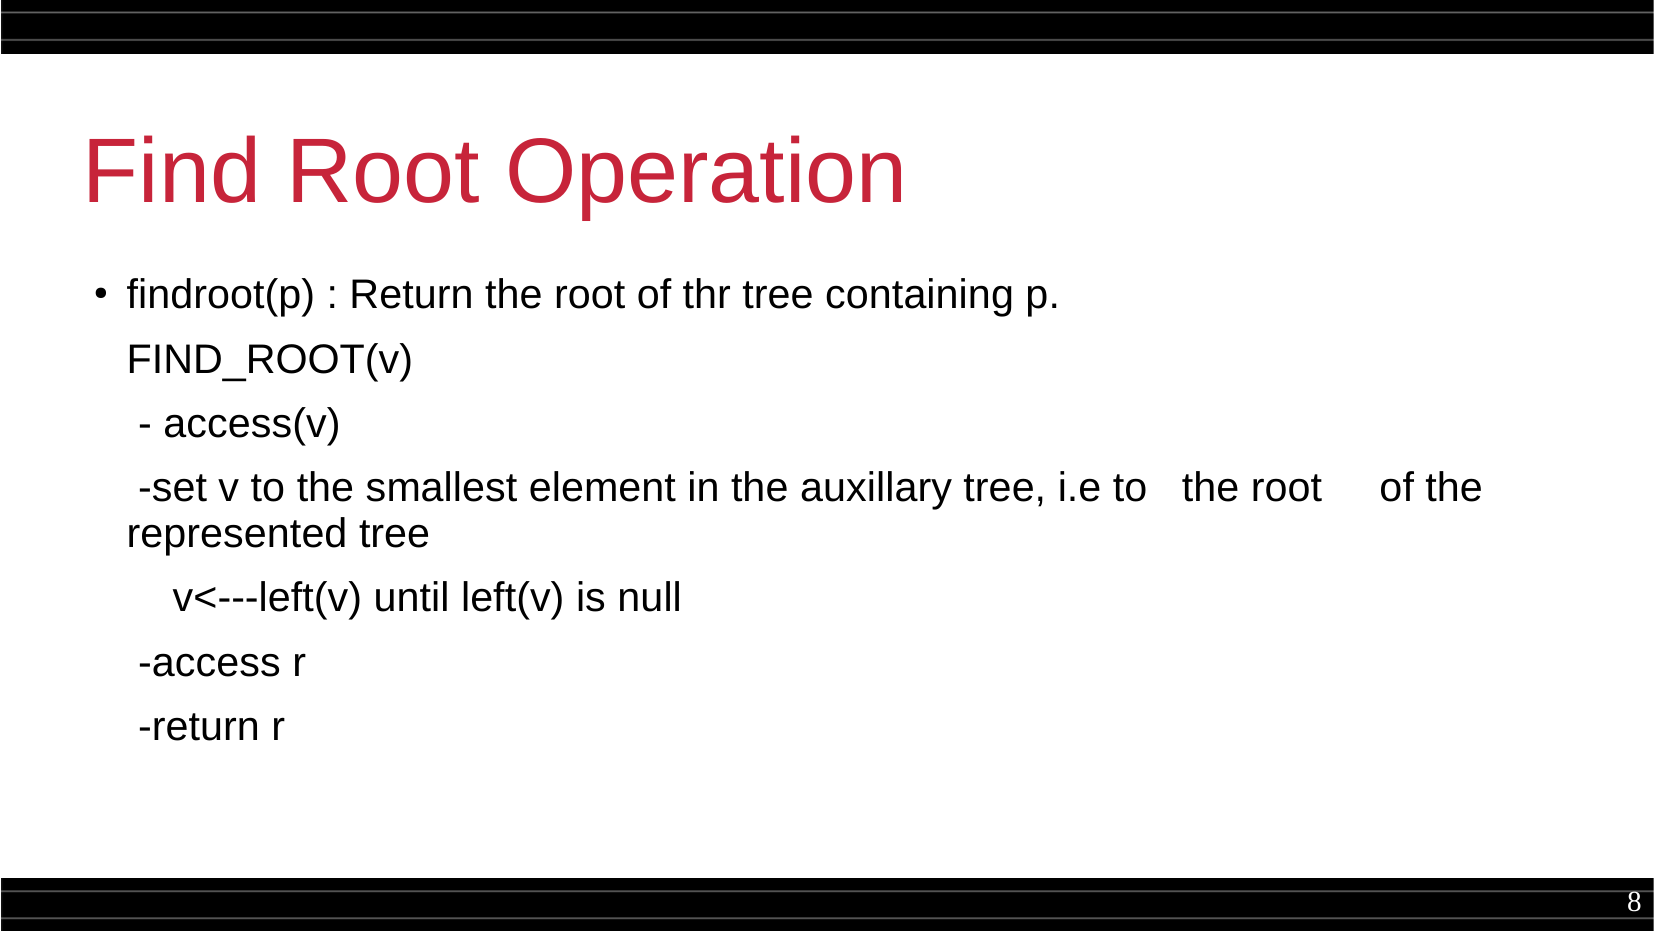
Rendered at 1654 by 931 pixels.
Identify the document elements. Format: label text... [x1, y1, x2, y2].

list findroot(p) : Return the root of thr tree containing p. FIND_ROOT(v) - access(v) -set v to the smallest element in the auxillary tree, i.e to the root of the represented tree v<---left(v) until left(v) is null -access r -return r [82, 271, 1571, 758]
title Find Root Operation [82, 92, 1571, 249]
picture [1, 0, 1654, 54]
picture [1, 878, 1654, 931]
